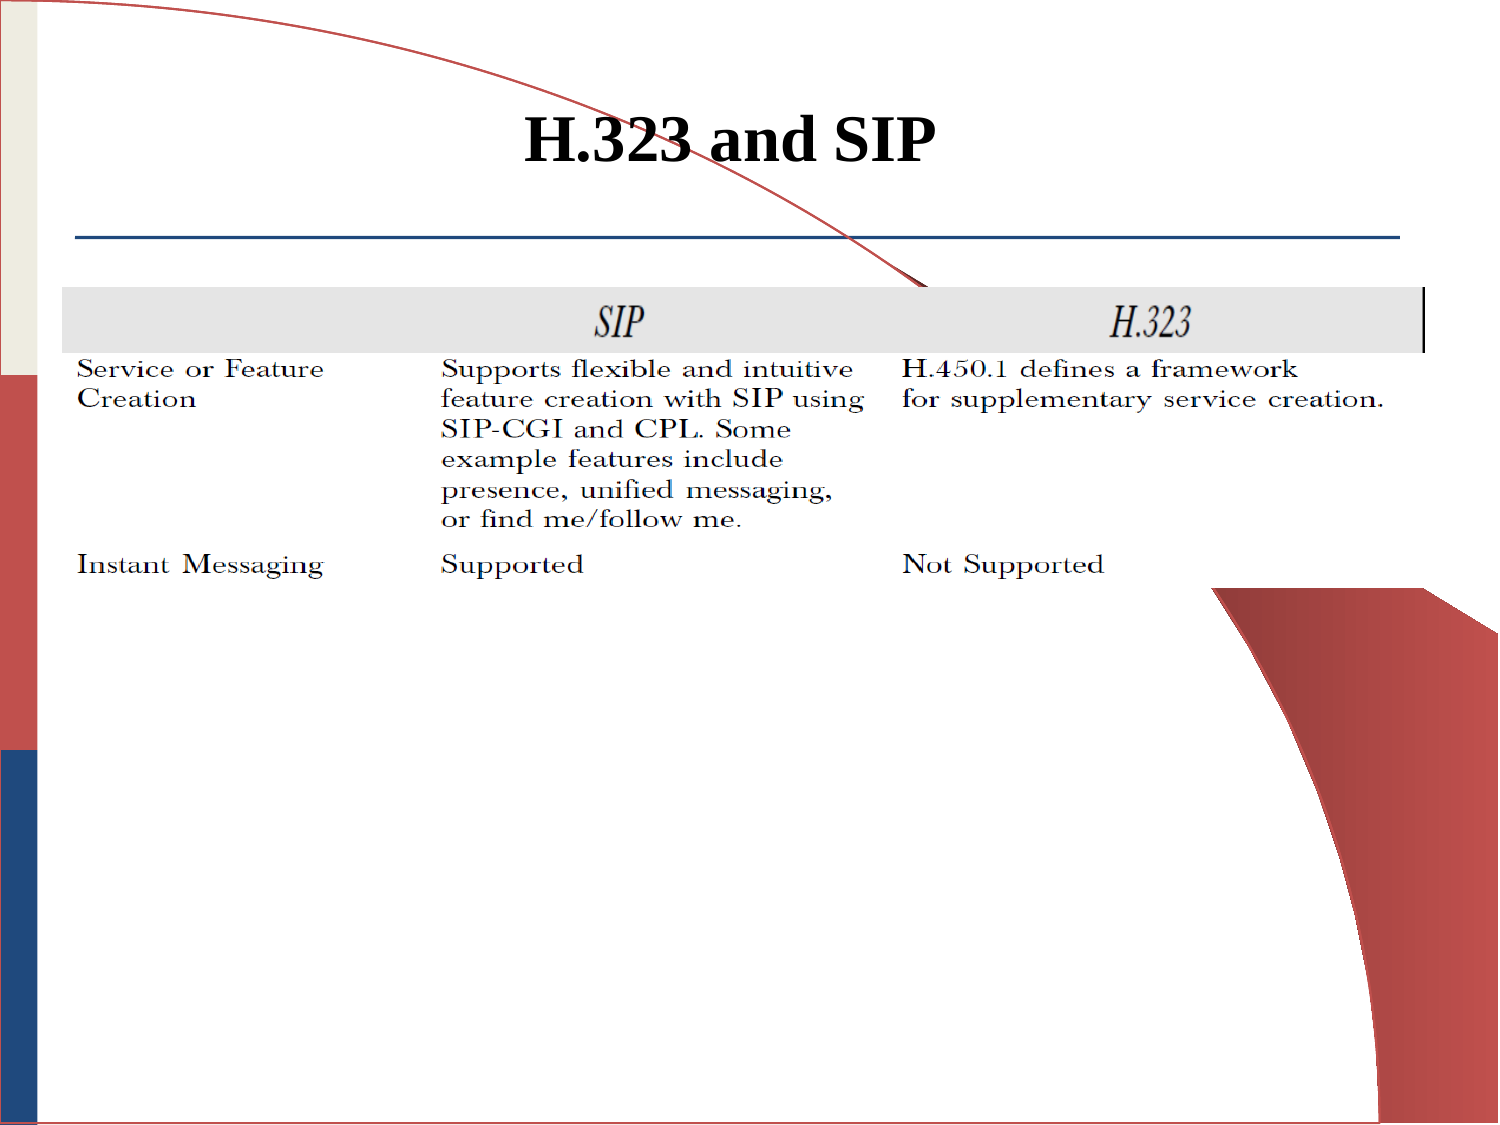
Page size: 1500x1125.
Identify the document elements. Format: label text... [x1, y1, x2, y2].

picture [62, 287, 1425, 588]
text_box H.323 and SIP [62, 87, 1400, 183]
